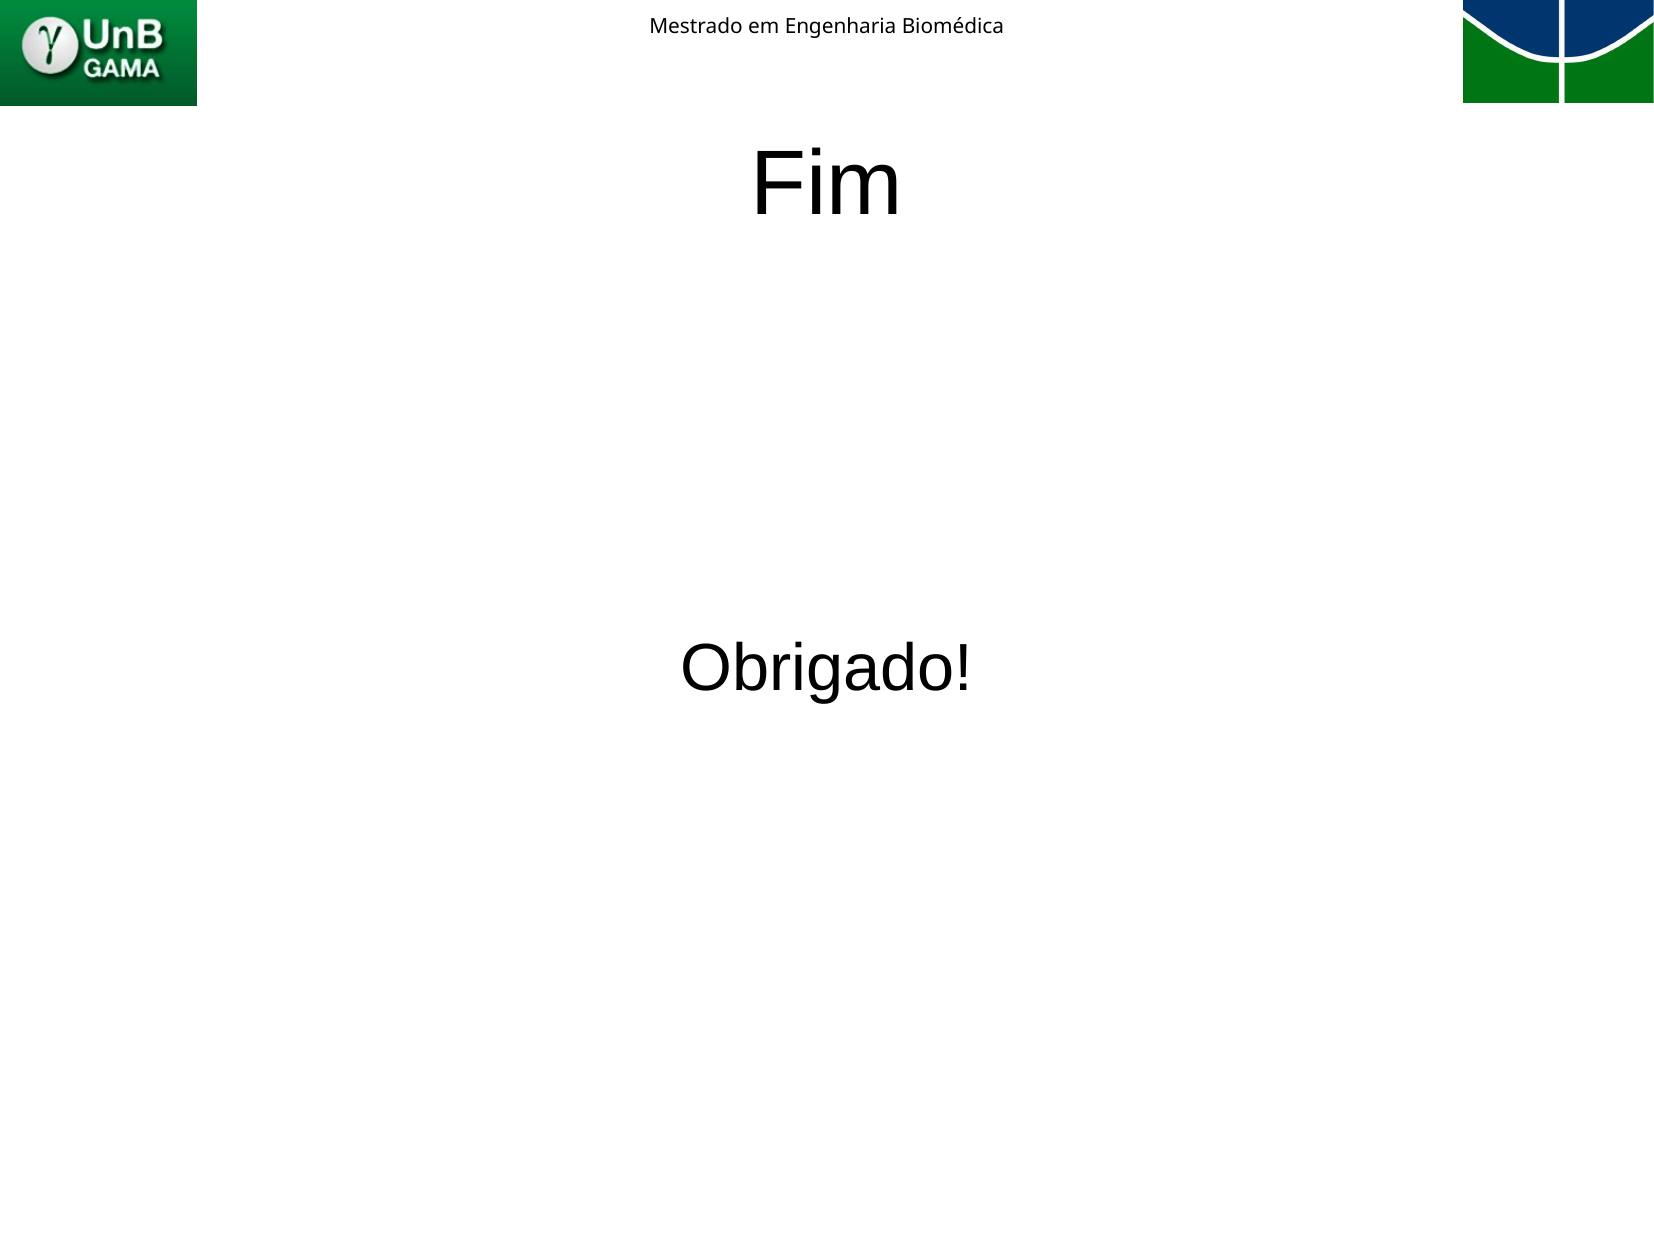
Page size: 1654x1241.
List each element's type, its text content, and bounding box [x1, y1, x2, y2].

picture [0, 0, 197, 94]
picture [1463, 0, 1654, 94]
subtitle Obrigado! [0, 94, 1654, 1241]
